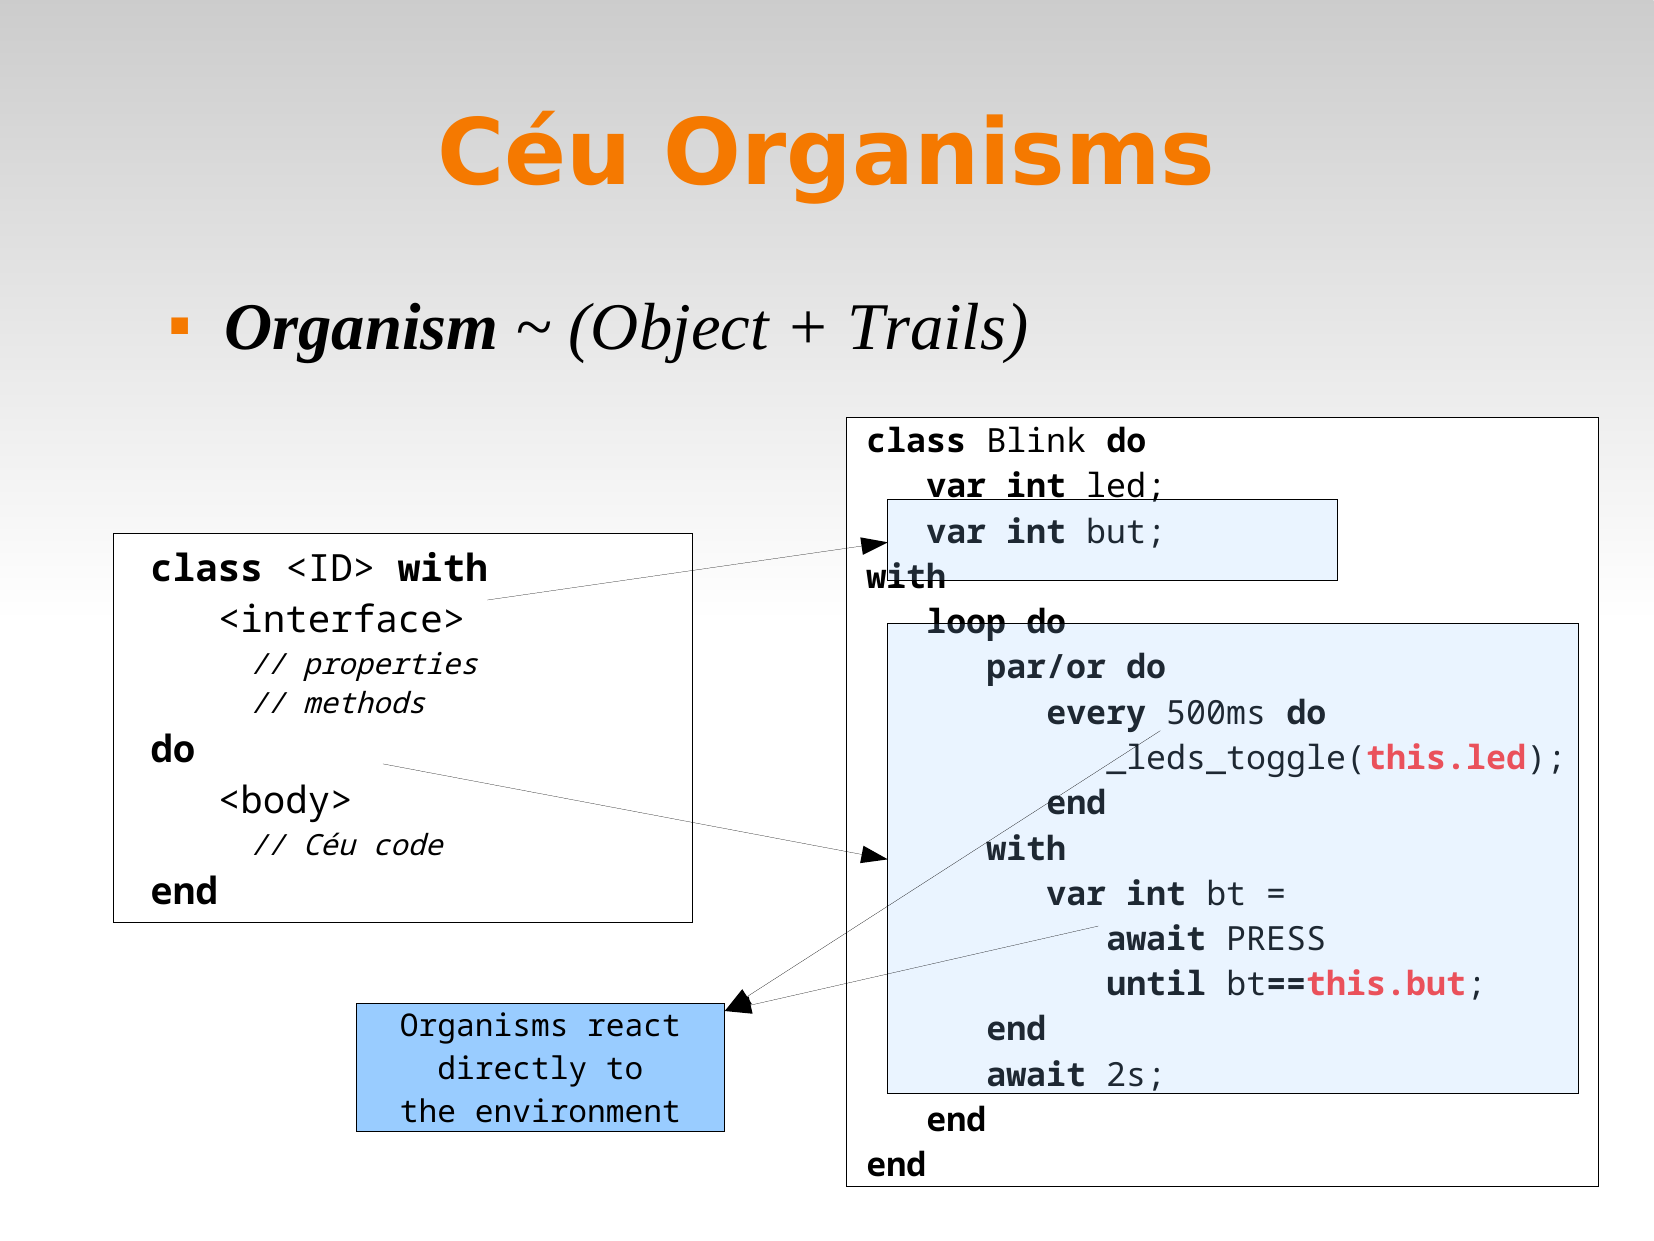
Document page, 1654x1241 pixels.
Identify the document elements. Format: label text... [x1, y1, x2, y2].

text_box class Blink do var int led; var int but; with loop do par/or do every 500ms do _leds_toggle(this.led); end with var int bt = await PRESS until bt==this.but; end await 2s; end end [846, 463, 1599, 1140]
text_box Organisms react directly to the environment [356, 1011, 725, 1124]
list Organism ~ (Object + Trails) [82, 290, 1571, 1094]
text_box [1571, 623, 1579, 1094]
title Céu Organisms [82, 49, 1571, 257]
